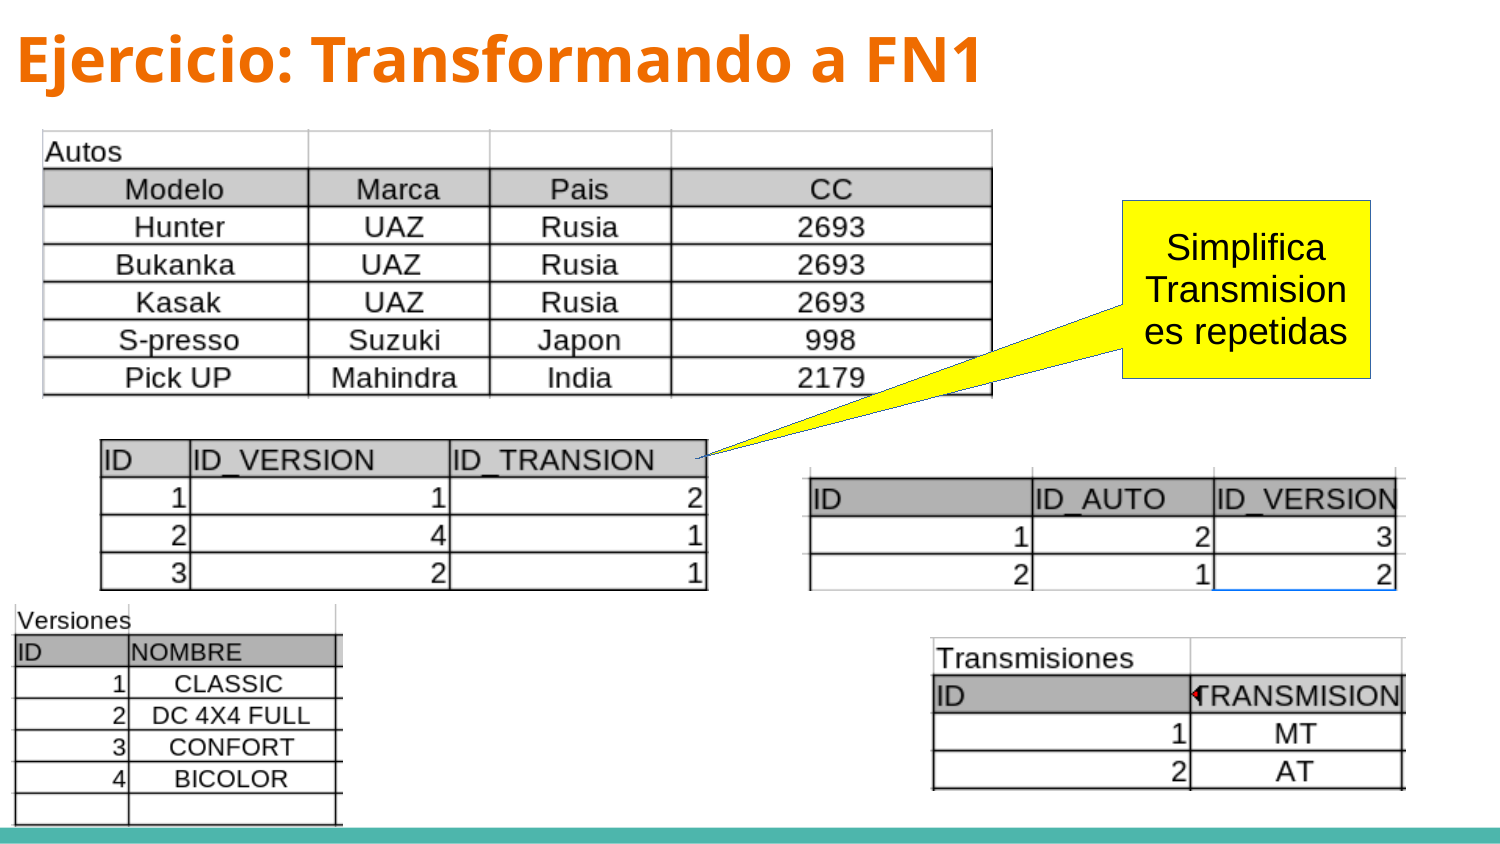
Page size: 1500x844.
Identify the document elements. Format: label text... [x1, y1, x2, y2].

picture [99, 439, 709, 591]
text_box Simplifica Transmisiones repetidas [695, 200, 1371, 459]
picture [931, 383, 993, 399]
picture [42, 129, 993, 399]
picture [11, 604, 343, 827]
picture [802, 467, 1406, 591]
picture [930, 637, 1406, 791]
title Ejercicio: Transformando a FN1 [0, 0, 1398, 116]
